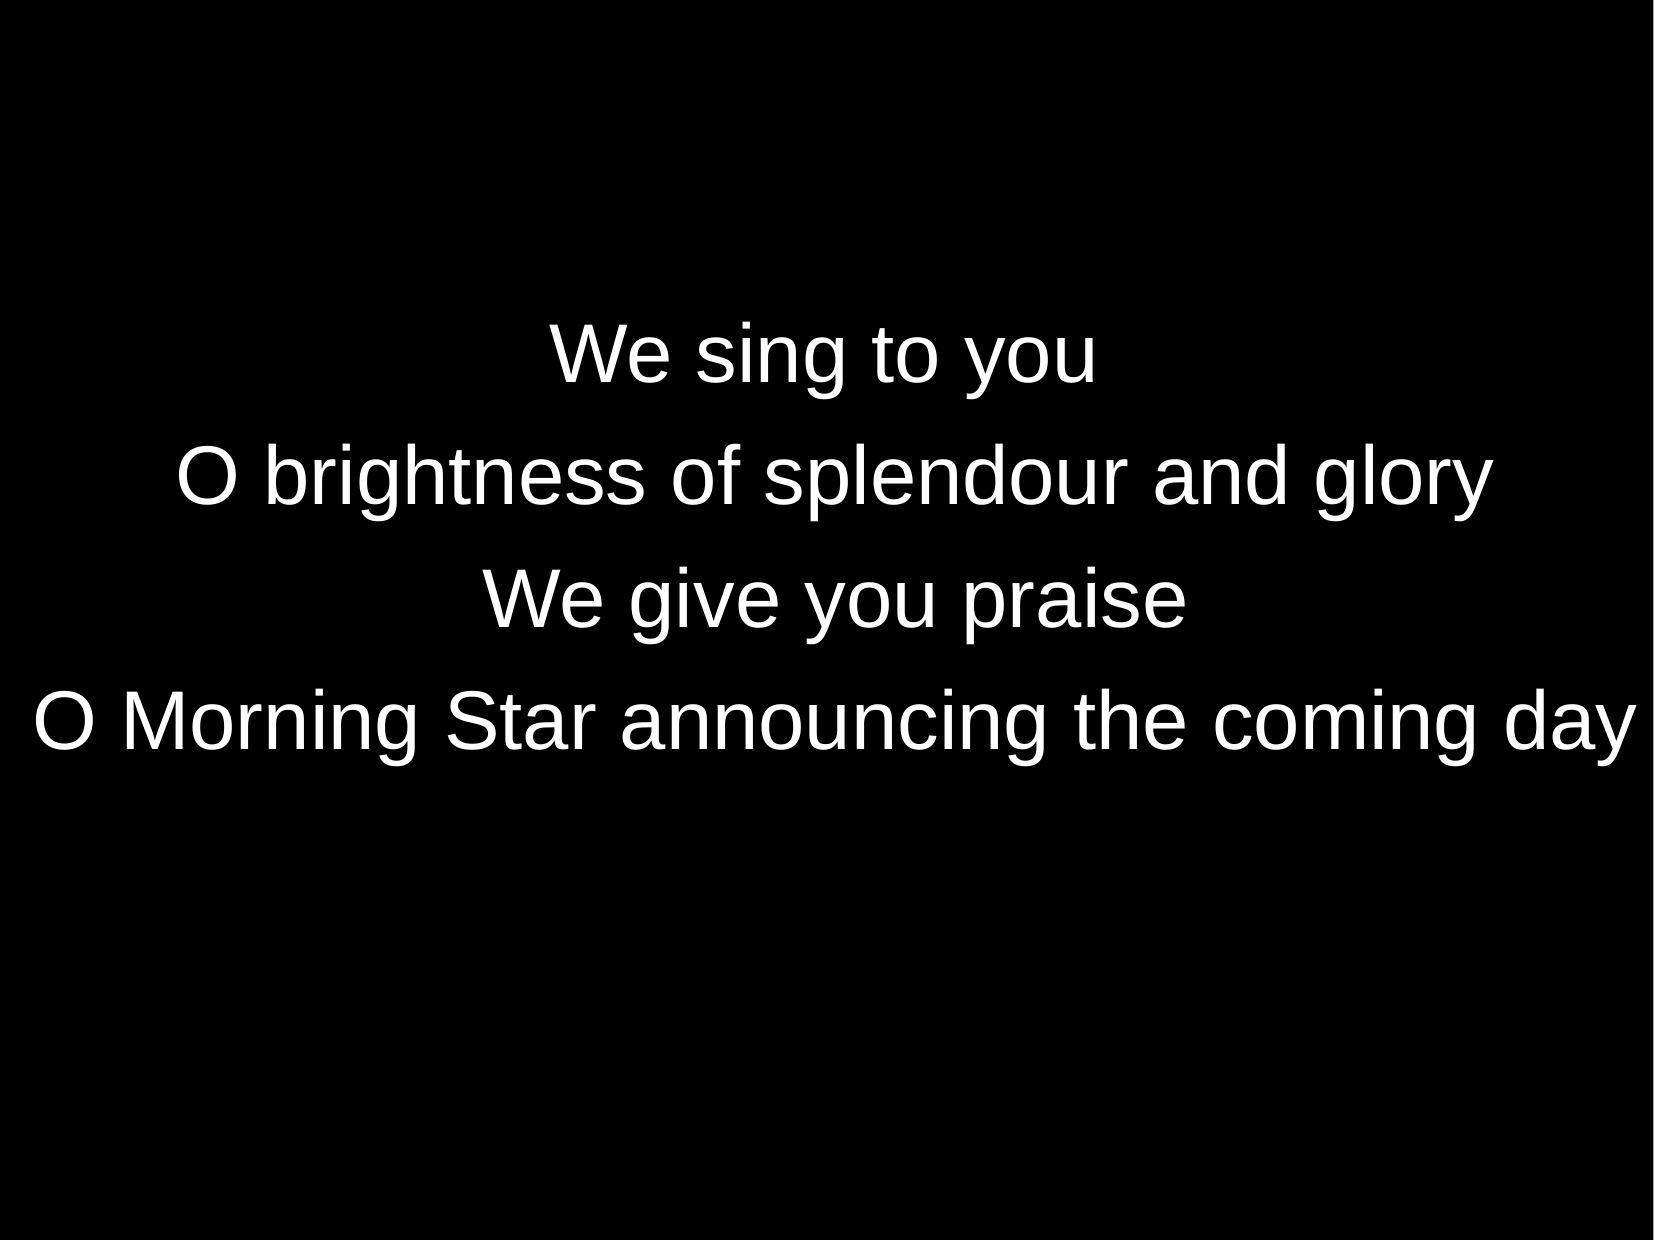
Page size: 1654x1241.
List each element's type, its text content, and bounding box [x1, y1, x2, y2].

list We sing to you O brightness of splendour and glory We give you praise O Morning Star announcing the coming day [0, 307, 1654, 1027]
